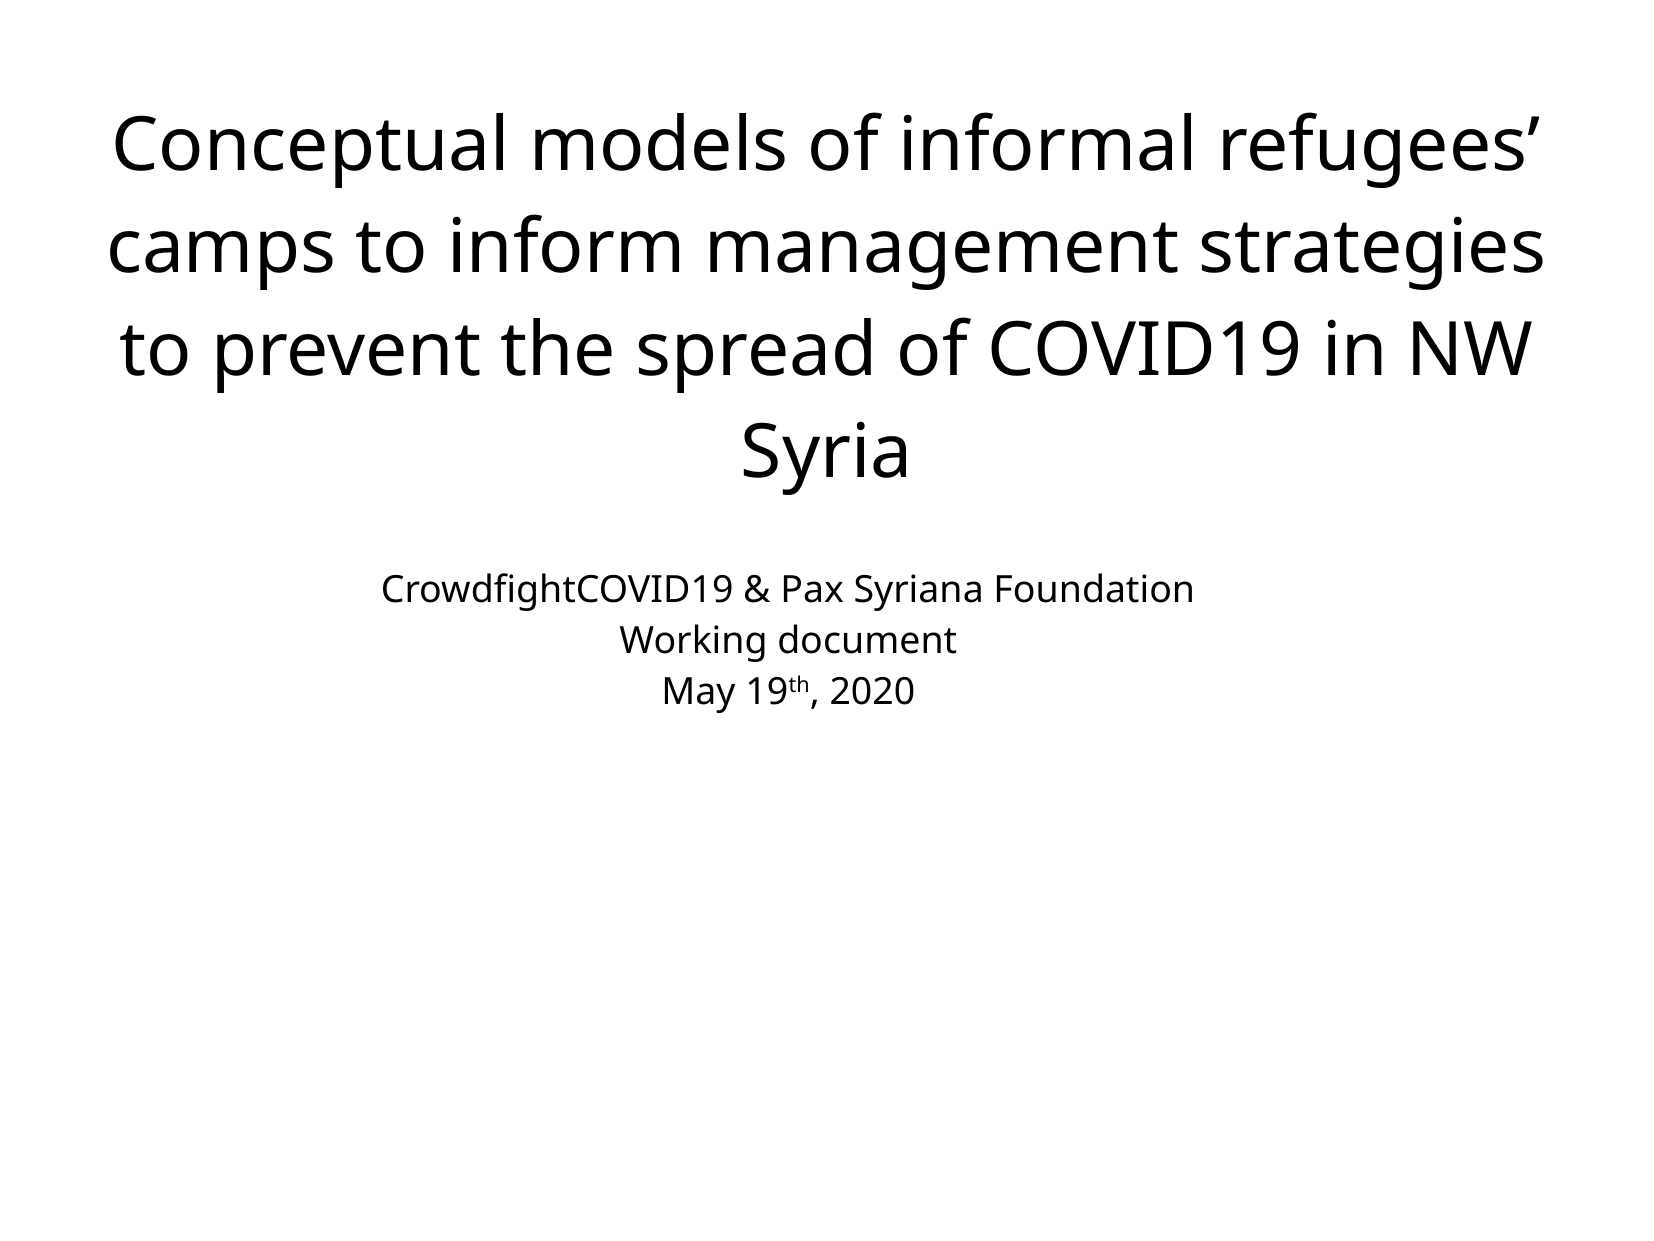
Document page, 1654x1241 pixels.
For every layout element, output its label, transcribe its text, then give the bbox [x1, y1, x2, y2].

text_box CrowdfightCOVID19 & Pax Syriana Foundation Working document May 19th, 2020 [366, 555, 1331, 727]
title Conceptual models of informal refugees’ camps to inform management strategies to prevent the spread of COVID19 in NW Syria [82, 144, 1571, 445]
